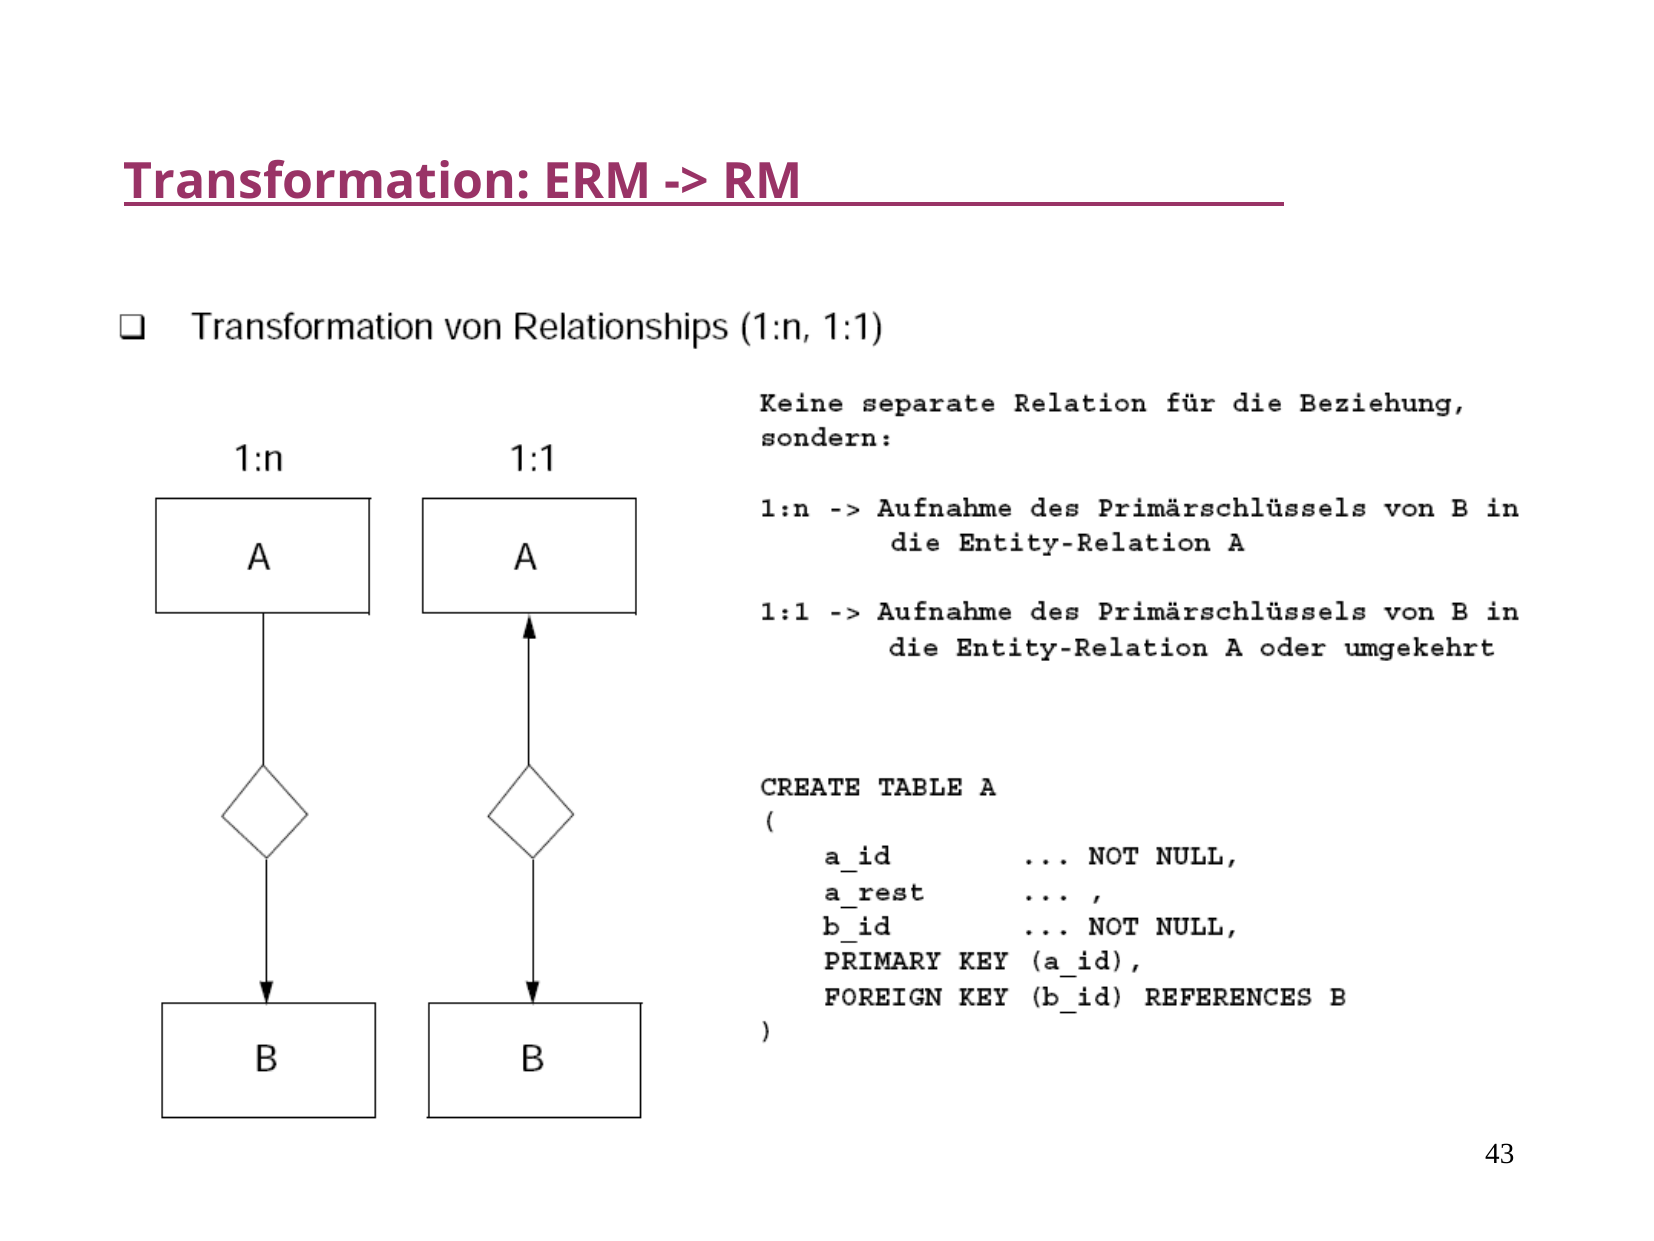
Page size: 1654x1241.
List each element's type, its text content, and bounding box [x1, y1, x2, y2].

title Transformation: ERM -> RM [124, 117, 1530, 241]
picture [111, 302, 1554, 1128]
